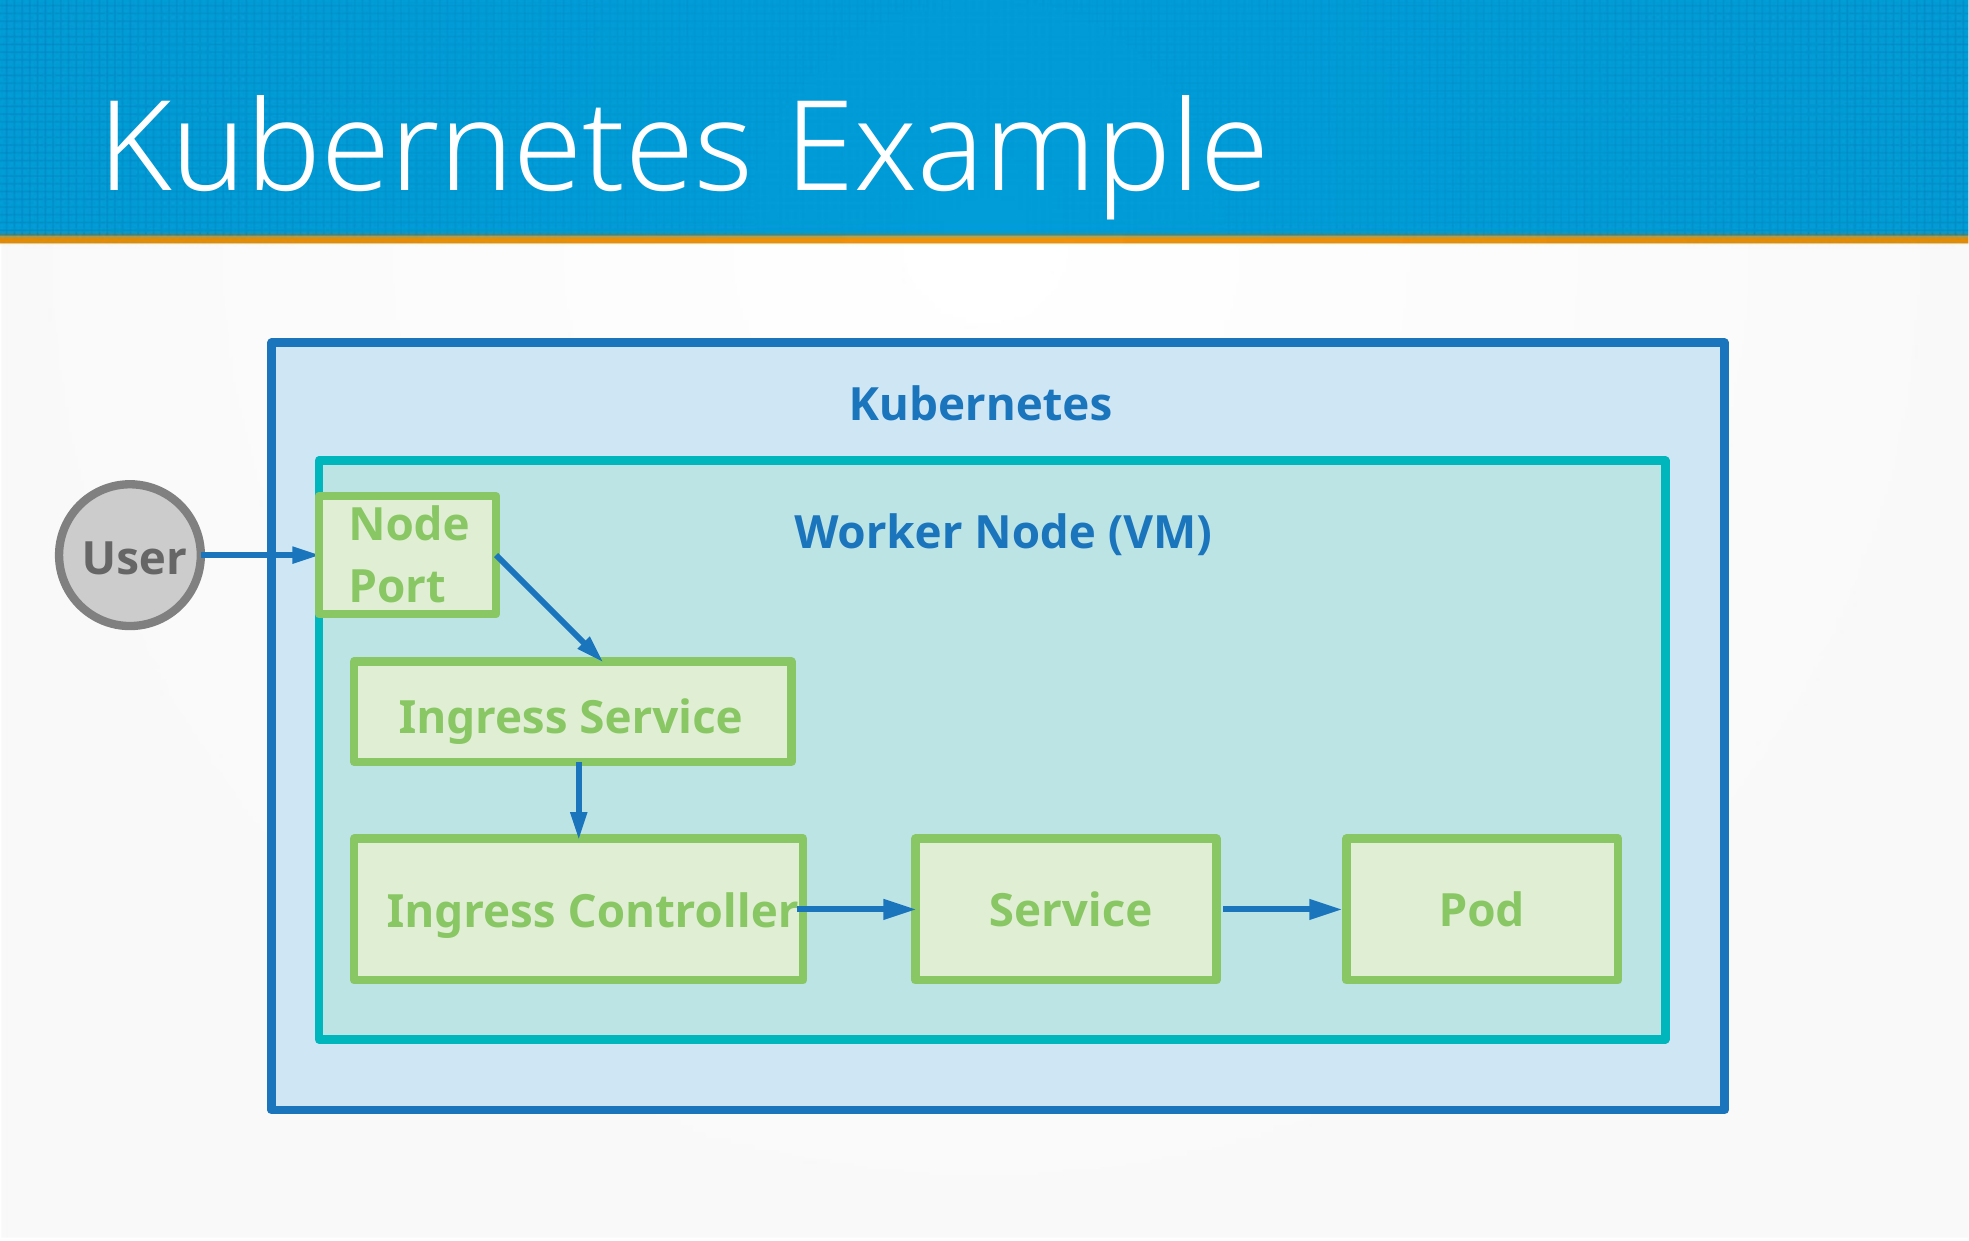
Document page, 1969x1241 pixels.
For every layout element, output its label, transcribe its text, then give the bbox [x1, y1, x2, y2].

text_box Node Port [342, 490, 485, 618]
text_box [95, 484, 164, 493]
text_box Ingress Service [392, 680, 780, 751]
text_box Pod [1432, 874, 1536, 944]
text_box [271, 342, 1725, 1111]
title Kubernetes Example [98, 19, 1870, 227]
text_box Worker Node (VM) [788, 496, 1164, 566]
text_box Kubernetes [842, 367, 1087, 438]
text_box [59, 510, 75, 600]
text_box [195, 527, 201, 584]
text_box [103, 621, 157, 627]
text_box Service [983, 874, 1199, 944]
text_box User [75, 493, 195, 621]
picture [0, 233, 1969, 1241]
text_box Ingress Controller [380, 875, 768, 945]
